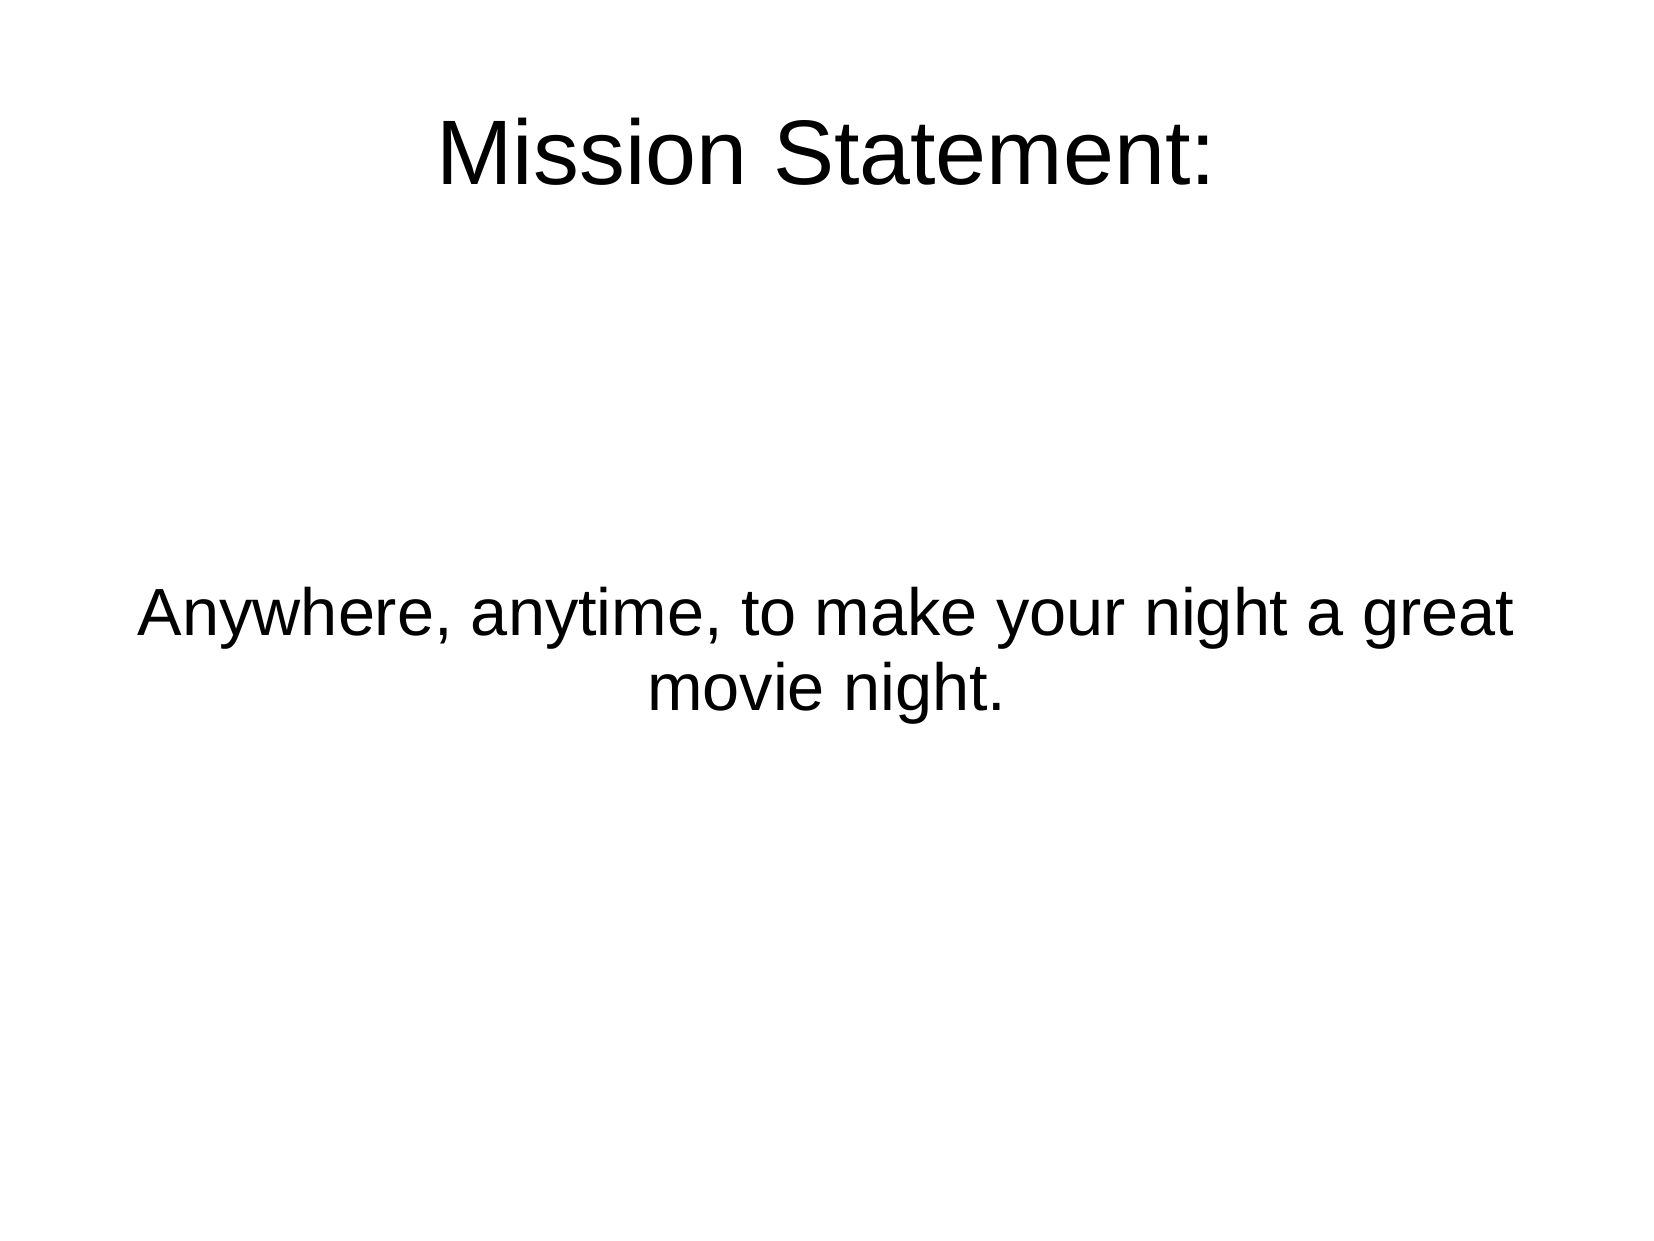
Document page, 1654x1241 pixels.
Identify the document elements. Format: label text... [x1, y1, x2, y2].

title Mission Statement: [82, 49, 1571, 257]
subtitle Anywhere, anytime, to make your night a great movie night. [82, 290, 1571, 1010]
